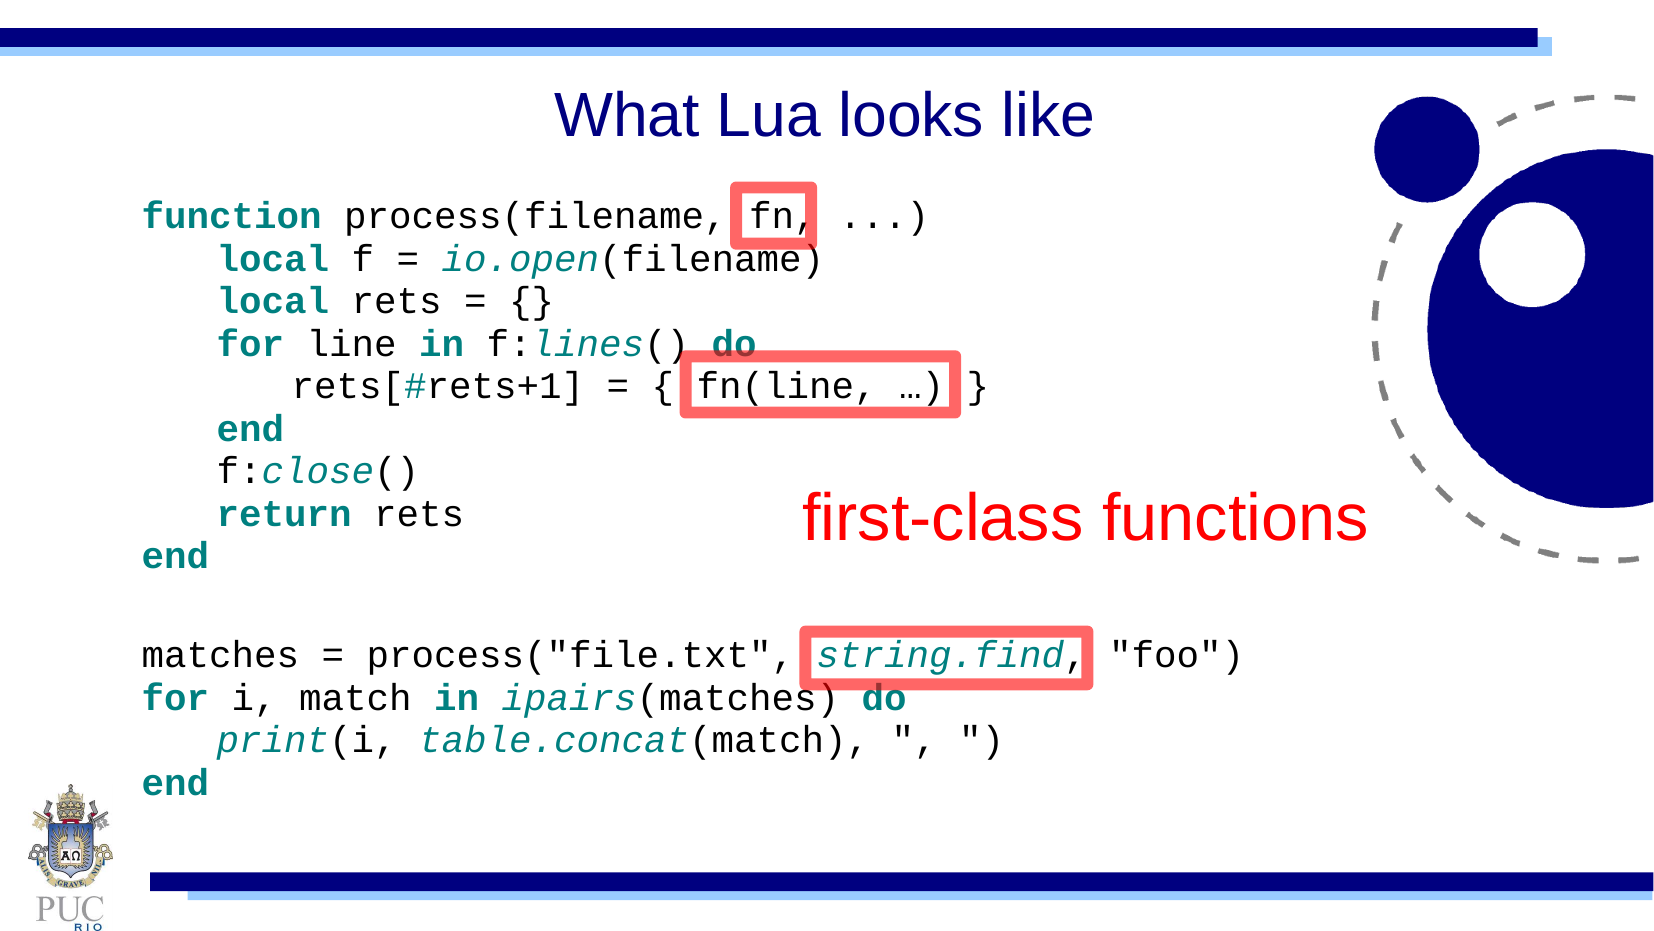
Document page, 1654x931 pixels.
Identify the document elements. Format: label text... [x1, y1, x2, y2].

subtitle function process(filename, fn, ...) local f = io.open(filename) local rets = {} for line in f:lines() do rets[#rets+1] = { fn(line, …) } end f:close() return rets end matches = process("file.txt", string.find, "foo") for i, match in ipairs(matches) do print(i, table.concat(match), ", ") end [141, 197, 1630, 807]
picture [1347, 47, 1654, 582]
text_box first-class functions [787, 472, 1347, 563]
picture [28, 784, 113, 931]
title What Lua looks like [37, 37, 1613, 193]
